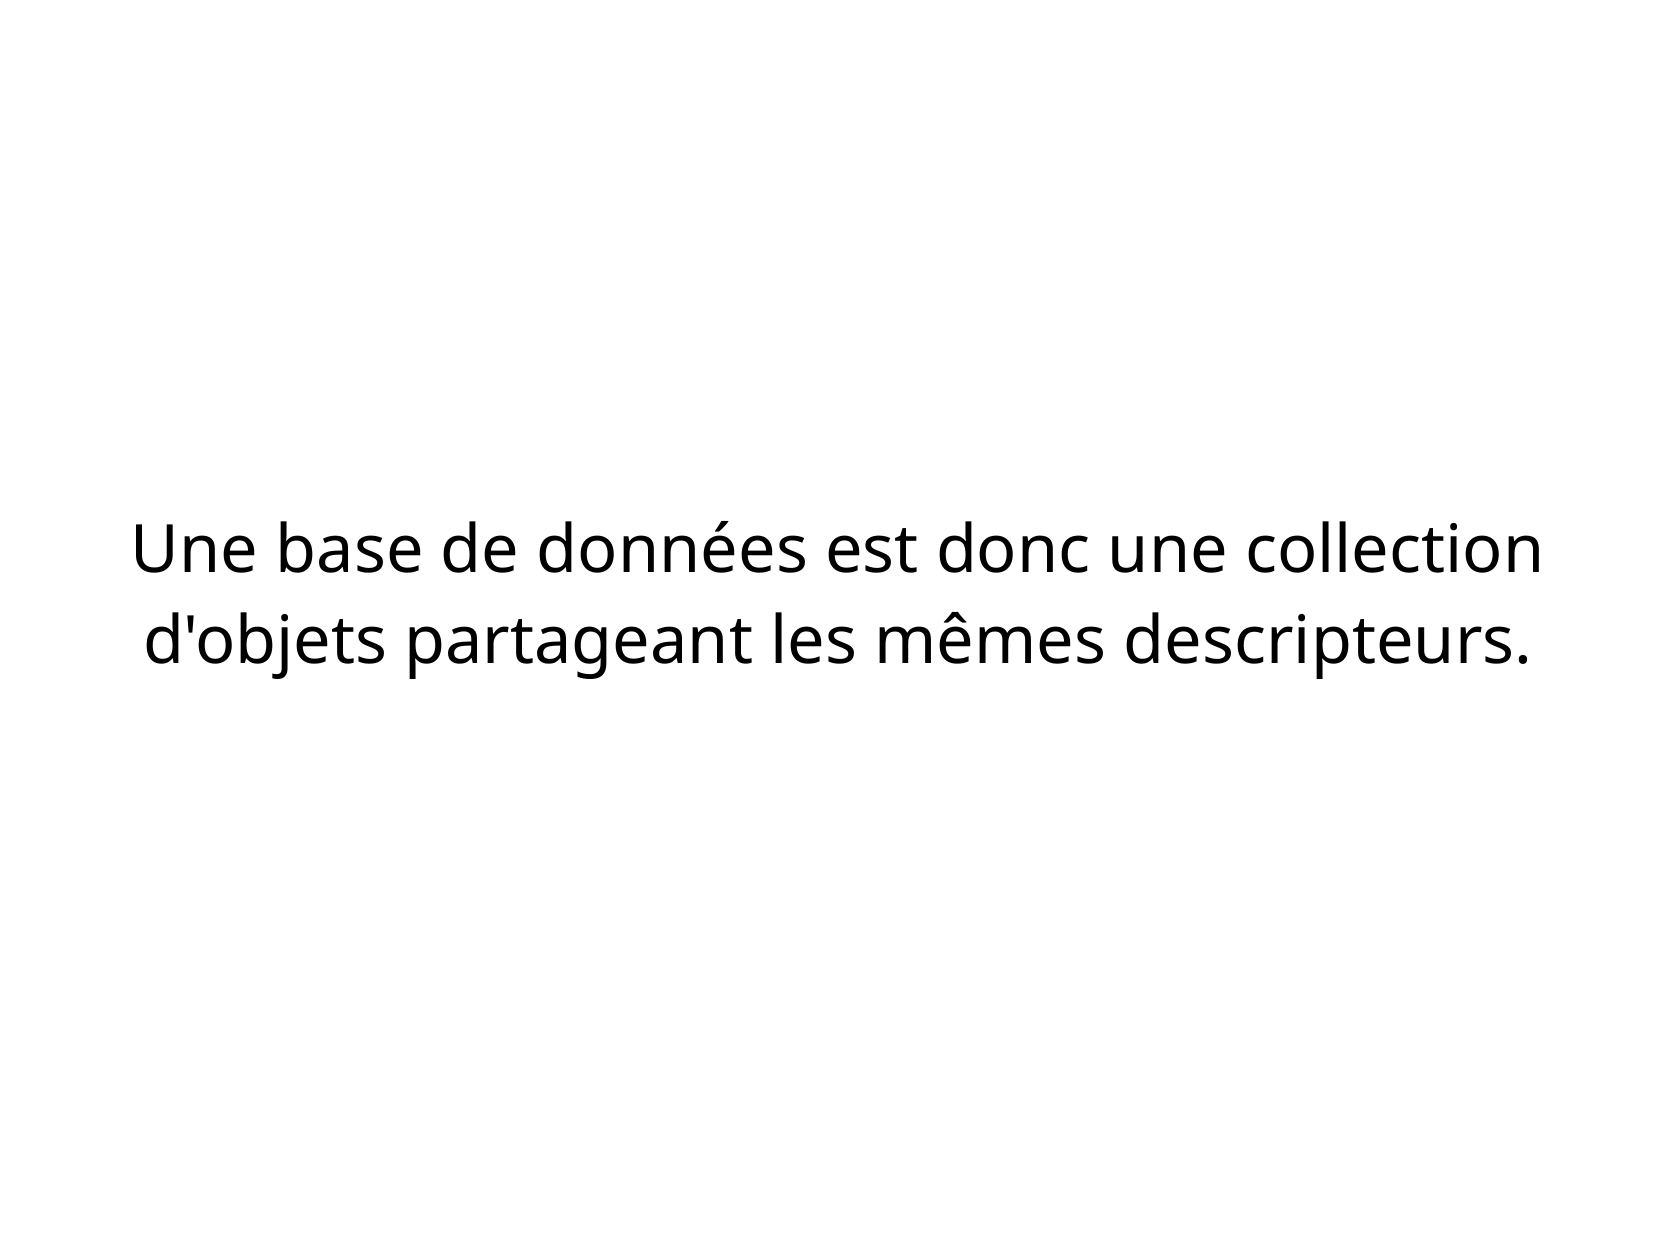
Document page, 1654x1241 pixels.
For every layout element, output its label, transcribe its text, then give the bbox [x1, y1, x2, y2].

subtitle Une base de données est donc une collection d'objets partageant les mêmes descripteurs. [94, 62, 1583, 1123]
